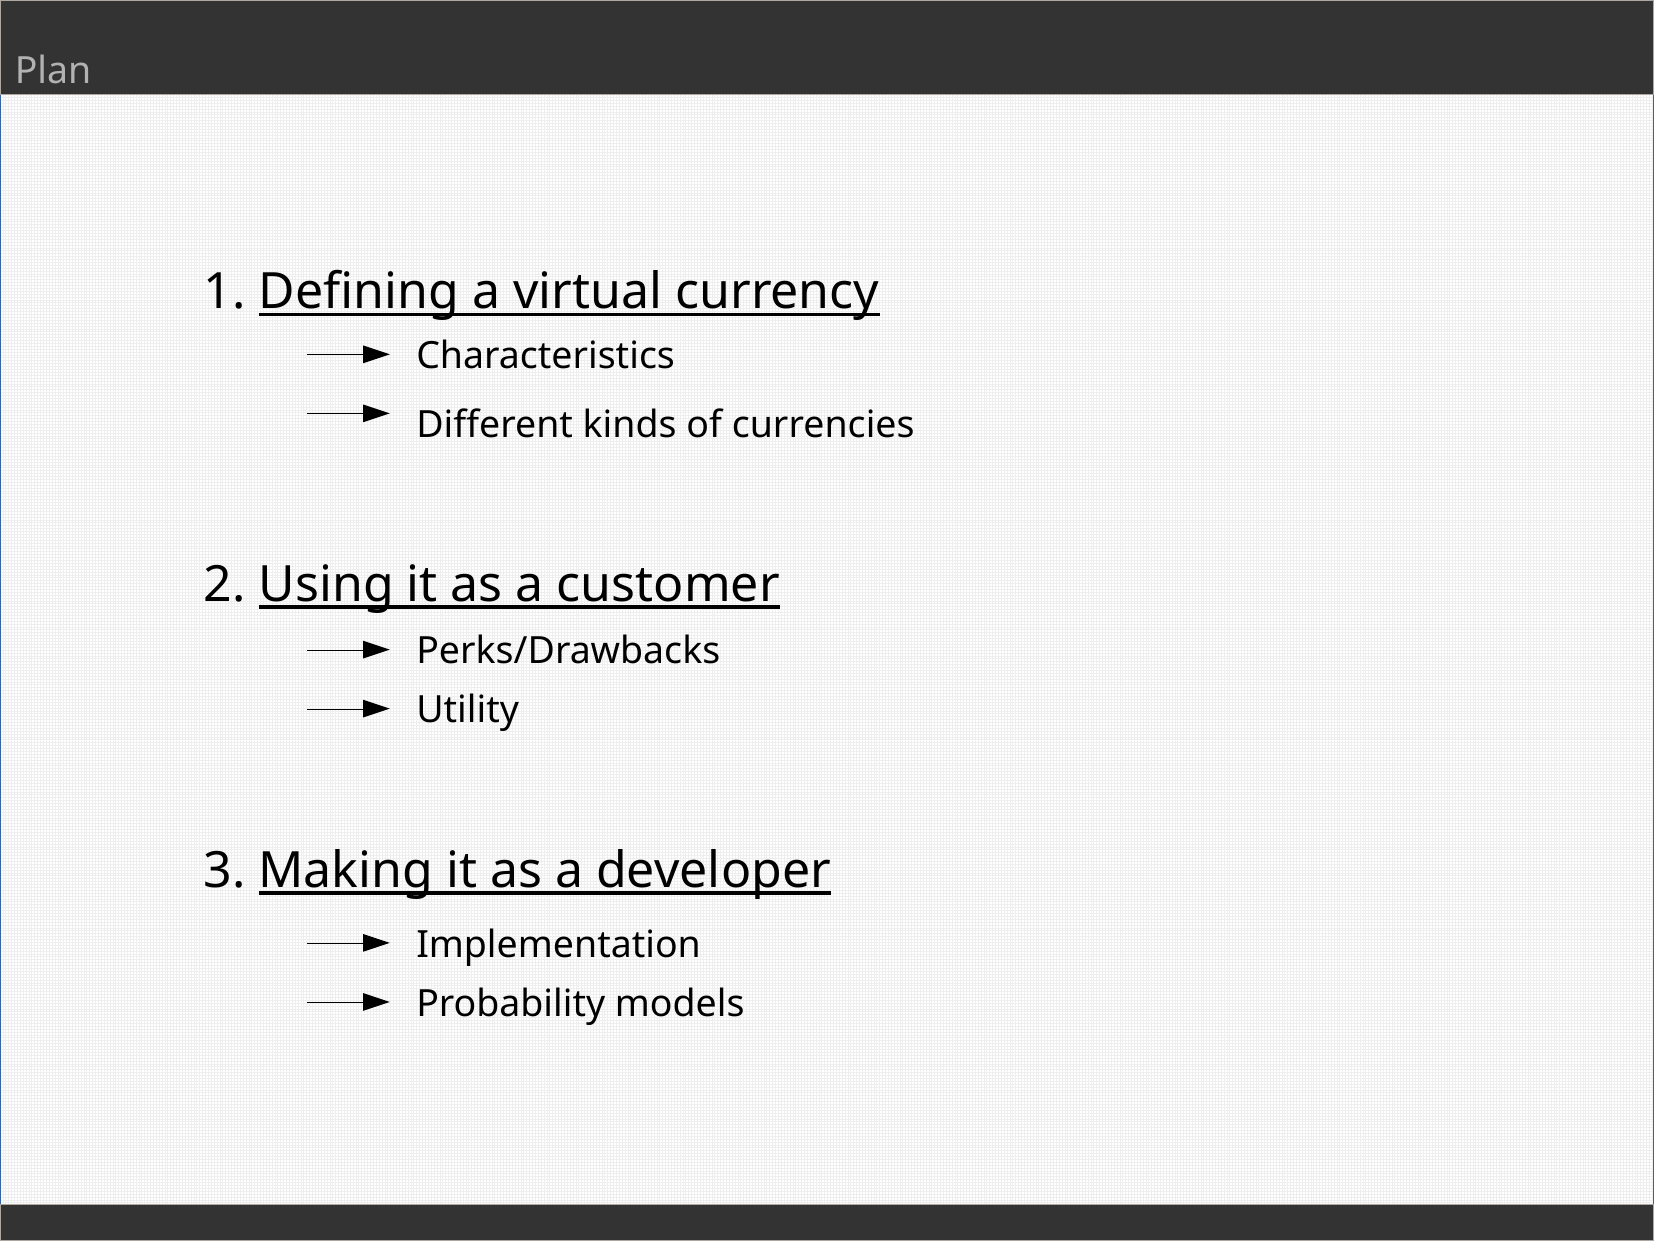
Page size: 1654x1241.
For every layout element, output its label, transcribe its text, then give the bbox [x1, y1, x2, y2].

text_box Implementation [401, 909, 922, 968]
text_box 1. Defining a virtual currency [188, 248, 1347, 322]
text_box Plan [0, 35, 650, 95]
text_box Probability models [401, 968, 922, 1028]
text_box Characteristics [401, 321, 922, 381]
text_box Different kinds of currencies [401, 390, 1004, 449]
text_box Utility [401, 675, 922, 735]
text_box 2. Using it as a customer [188, 540, 1347, 615]
text_box [0, 0, 1654, 1241]
text_box Perks/Drawbacks [401, 616, 922, 675]
text_box 3. Making it as a developer [188, 826, 1347, 901]
